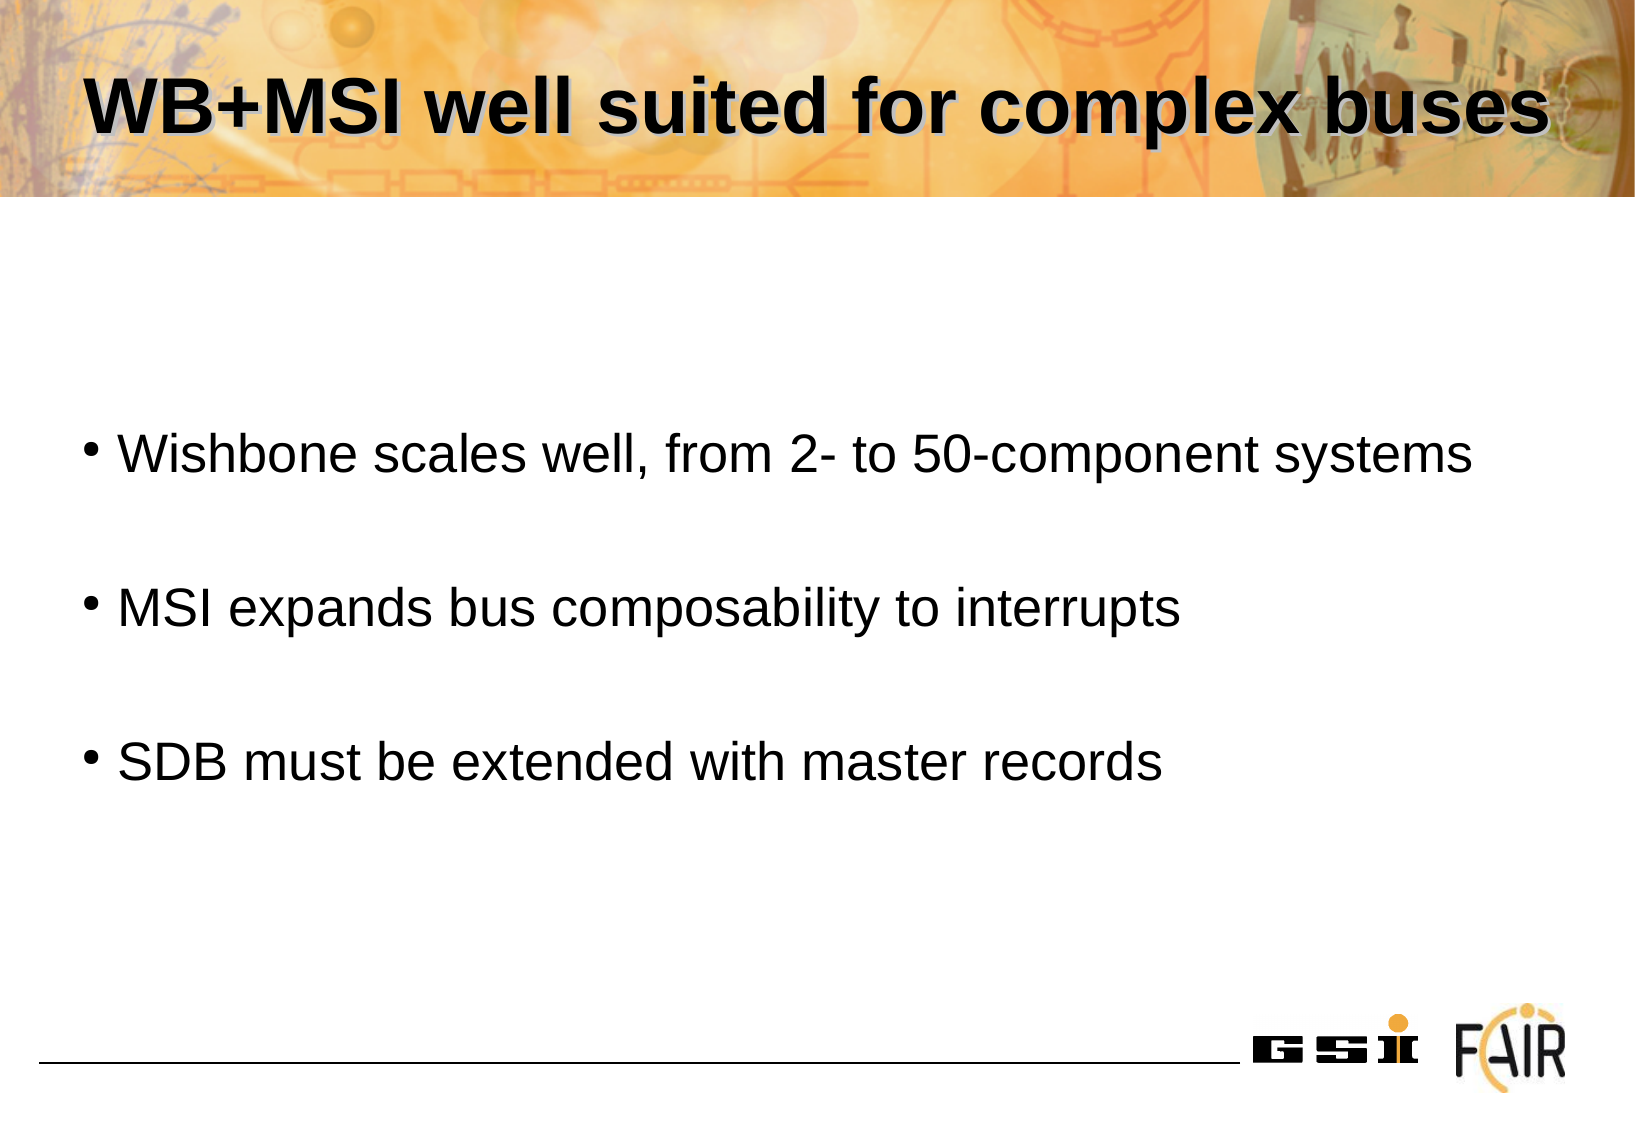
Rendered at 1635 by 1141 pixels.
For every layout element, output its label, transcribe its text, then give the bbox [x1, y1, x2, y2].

picture [0, 0, 1635, 197]
title WB+MSI well suited for complex buses [68, 12, 1570, 191]
picture [1456, 1003, 1565, 1093]
picture [1253, 1014, 1418, 1063]
subtitle Wishbone scales well, from 2- to 50-component systems MSI expands bus composability to interrupts SDB must be extended with master records [81, 274, 1553, 1013]
